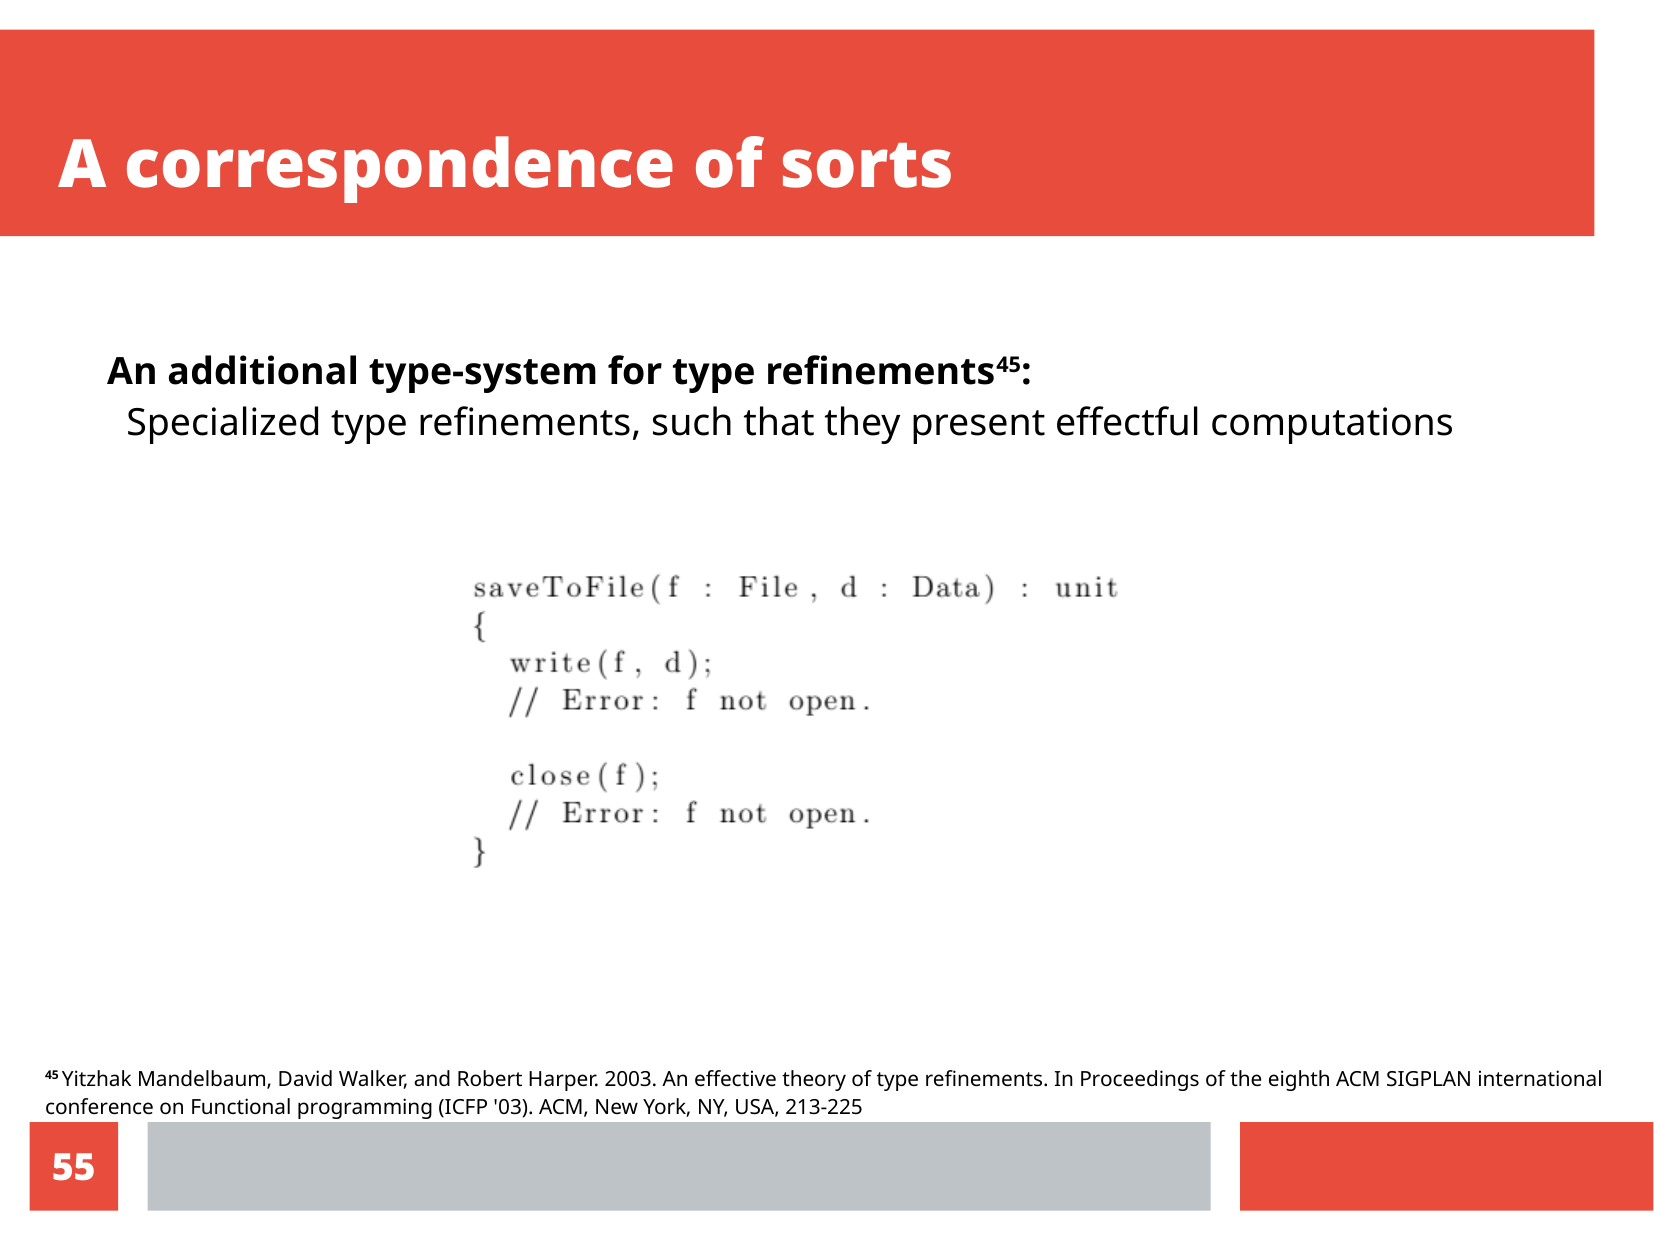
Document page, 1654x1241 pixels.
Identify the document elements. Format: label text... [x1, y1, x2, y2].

title A correspondence of sorts [59, 59, 1595, 207]
picture [463, 564, 1129, 879]
text_box An additional type-system for type refinements45: Specialized type refinements, such that they present effectful computations [92, 286, 1578, 519]
text_box 45 Yitzhak Mandelbaum, David Walker, and Robert Harper. 2003. An effective theory of type refinements. In Proceedings of the eighth ACM SIGPLAN international conference on Functional programming (ICFP '03). ACM, New York, NY, USA, 213-225 [30, 1056, 1637, 1120]
